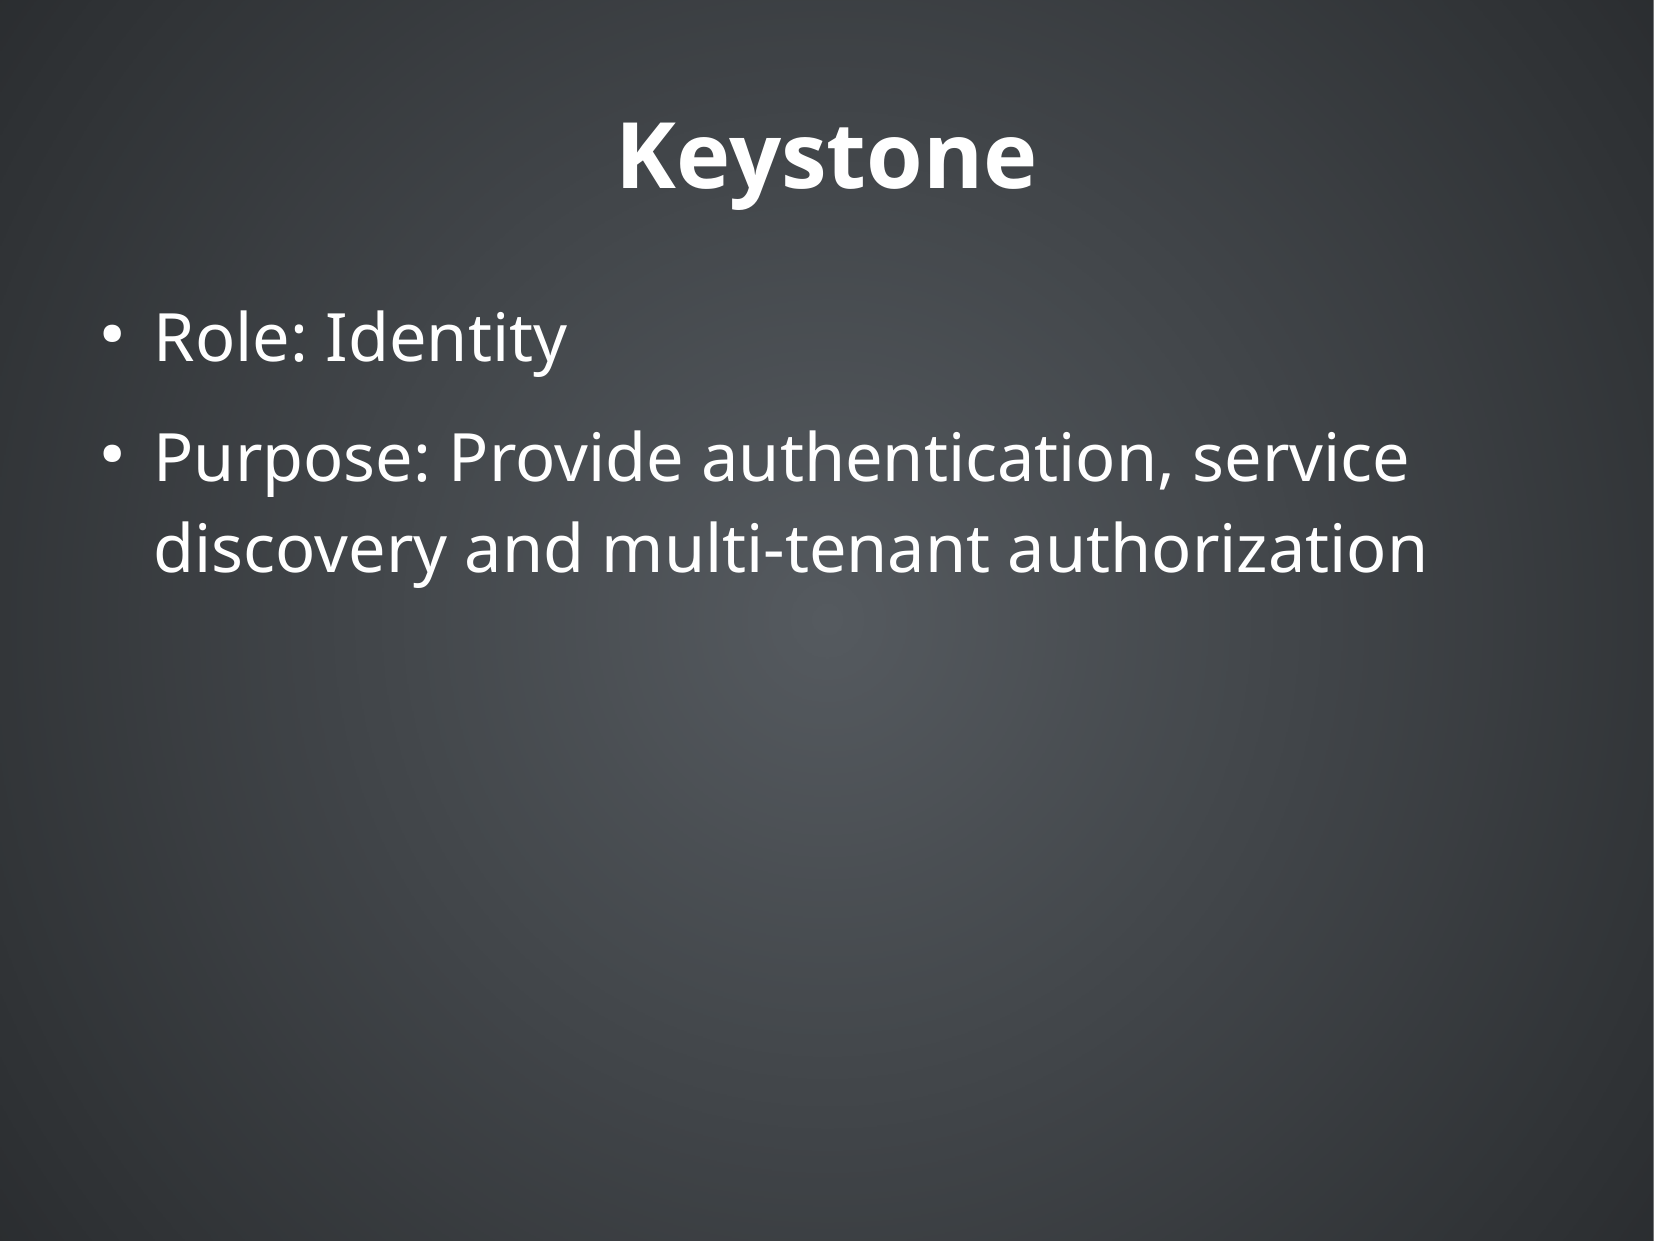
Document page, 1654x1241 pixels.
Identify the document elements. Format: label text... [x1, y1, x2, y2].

title Keystone [82, 49, 1571, 257]
picture [0, 0, 1654, 1241]
list Role: Identity Purpose: Provide authentication, service discovery and multi-tenant authorization [82, 290, 1571, 1010]
